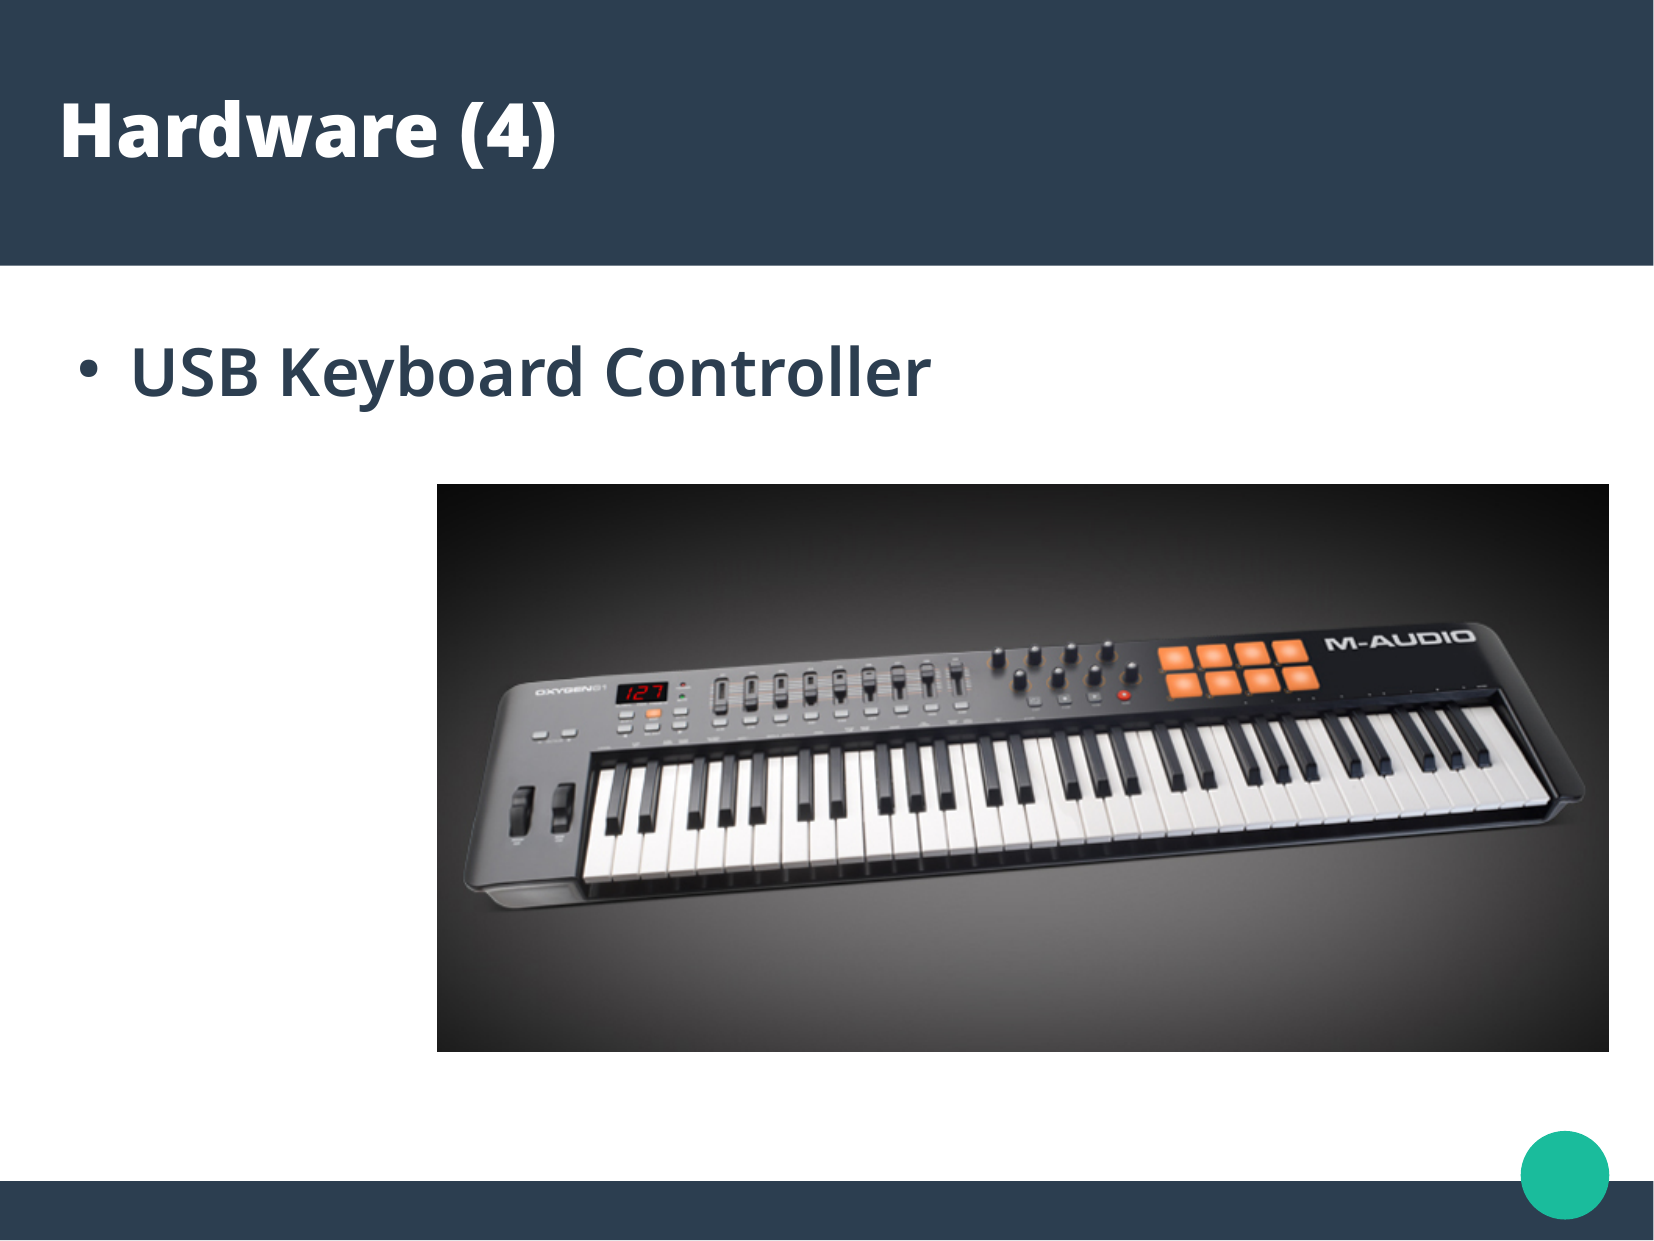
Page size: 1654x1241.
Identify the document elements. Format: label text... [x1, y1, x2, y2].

list USB Keyboard Controller [59, 324, 1595, 1152]
title Hardware (4) [59, 49, 1595, 207]
picture [437, 484, 1609, 1052]
